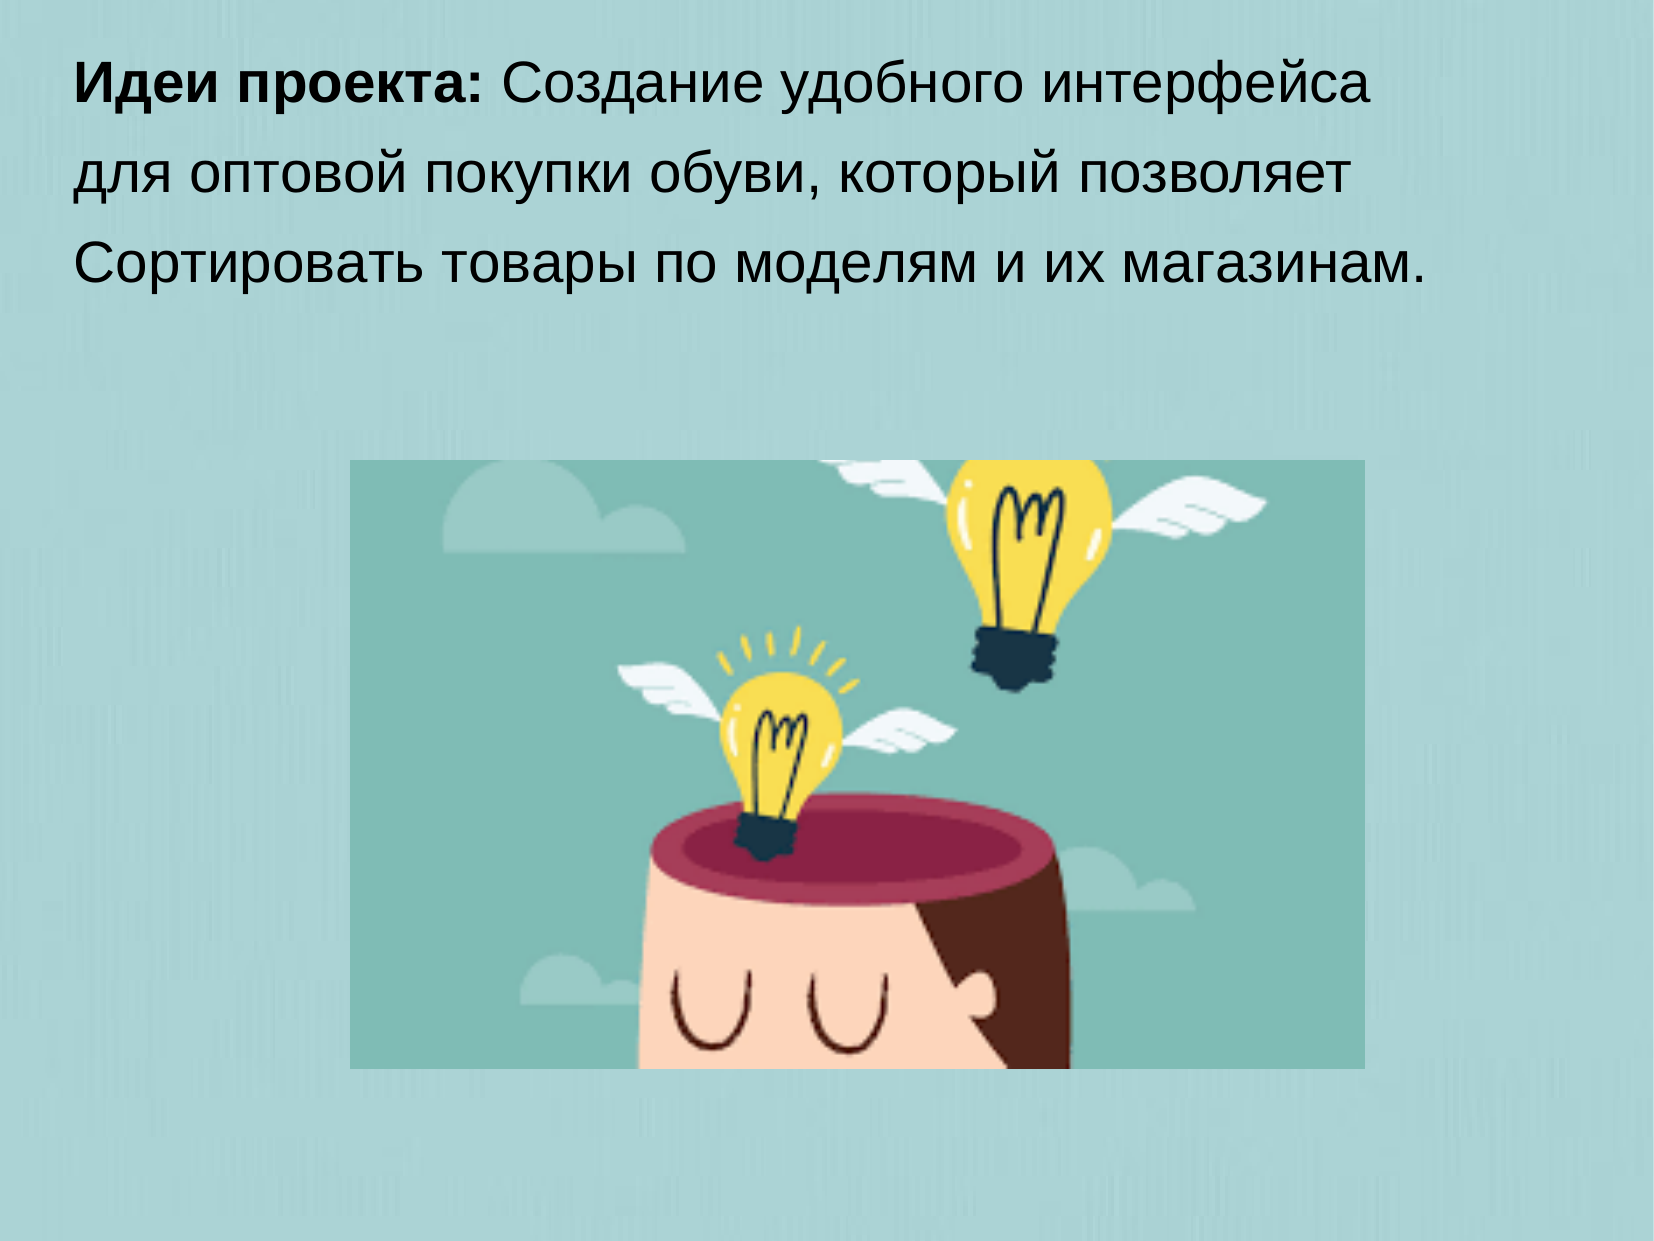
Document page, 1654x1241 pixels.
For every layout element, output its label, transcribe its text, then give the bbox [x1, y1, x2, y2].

text_box Идеи проекта: Создание удобного интерфейса для оптовой покупки обуви, который позволяет Сортировать товары по моделям и их магазинам. [59, 42, 1540, 1063]
picture [0, 0, 1654, 1241]
